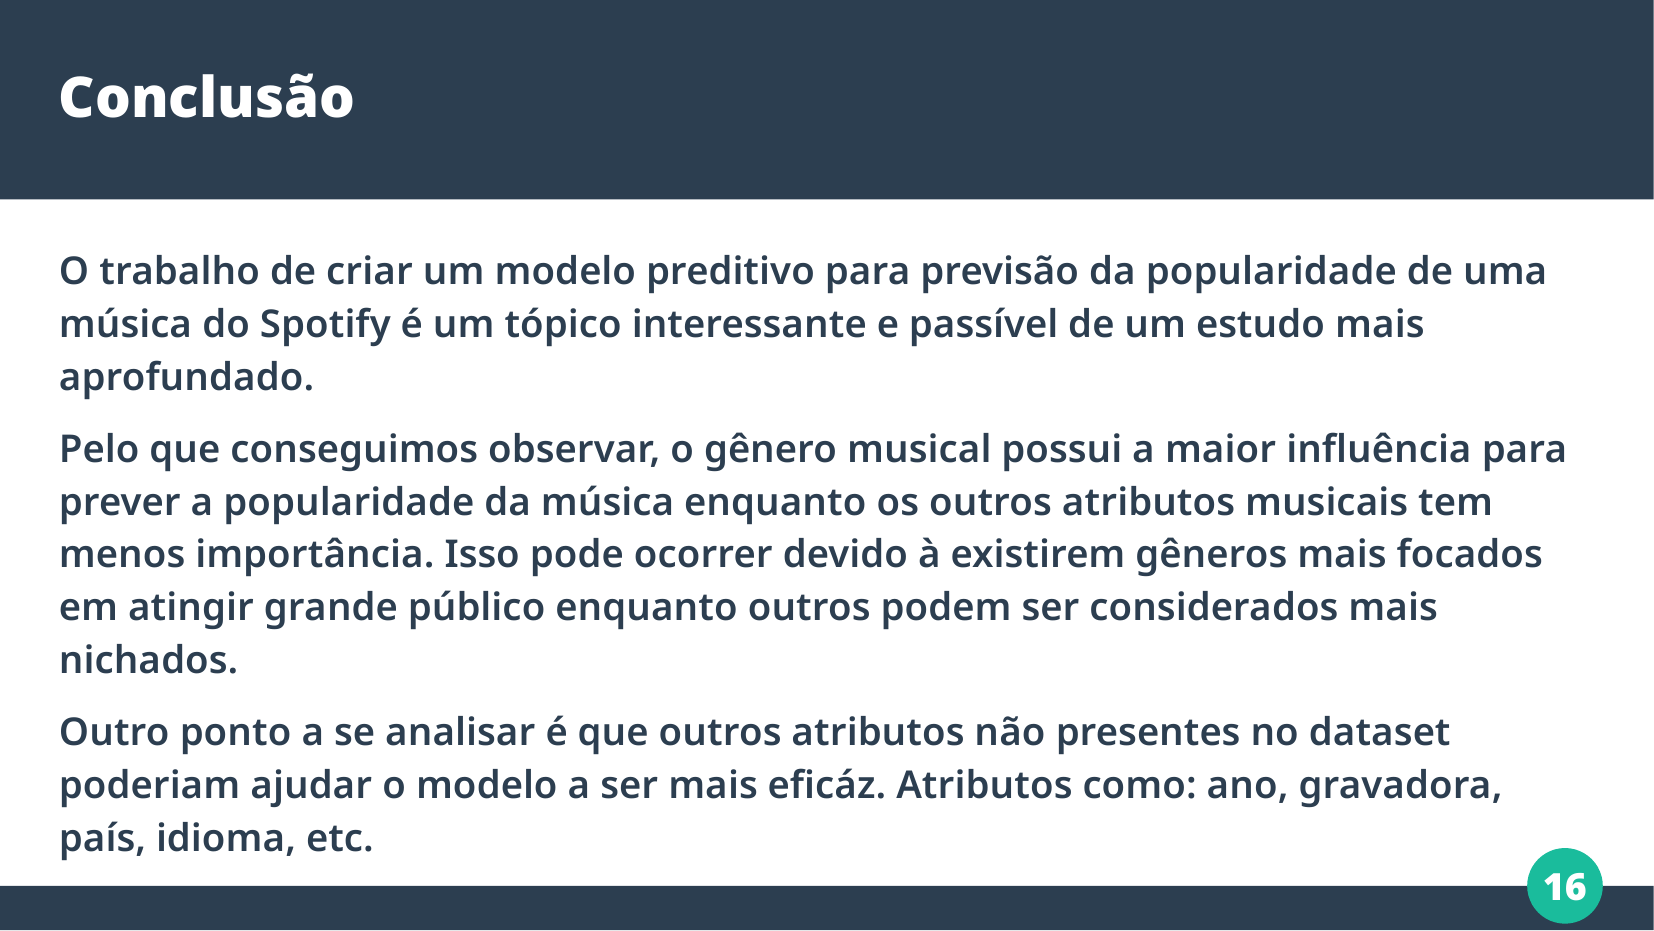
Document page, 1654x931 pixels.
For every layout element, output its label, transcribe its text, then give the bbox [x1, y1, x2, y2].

title Conclusão [59, 37, 1595, 155]
list O trabalho de criar um modelo preditivo para previsão da popularidade de uma música do Spotify é um tópico interessante e passível de um estudo mais aprofundado. Pelo que conseguimos observar, o gênero musical possui a maior influência para prever a popularidade da música enquanto os outros atributos musicais tem menos importância. Isso pode ocorrer devido à existirem gêneros mais focados em atingir grande público enquanto outros podem ser considerados mais nichados. Outro ponto a se analisar é que outros atributos não presentes no dataset poderiam ajudar o modelo a ser mais eficáz. Atributos como: ano, gravadora, país, idioma, etc. [59, 243, 1595, 864]
